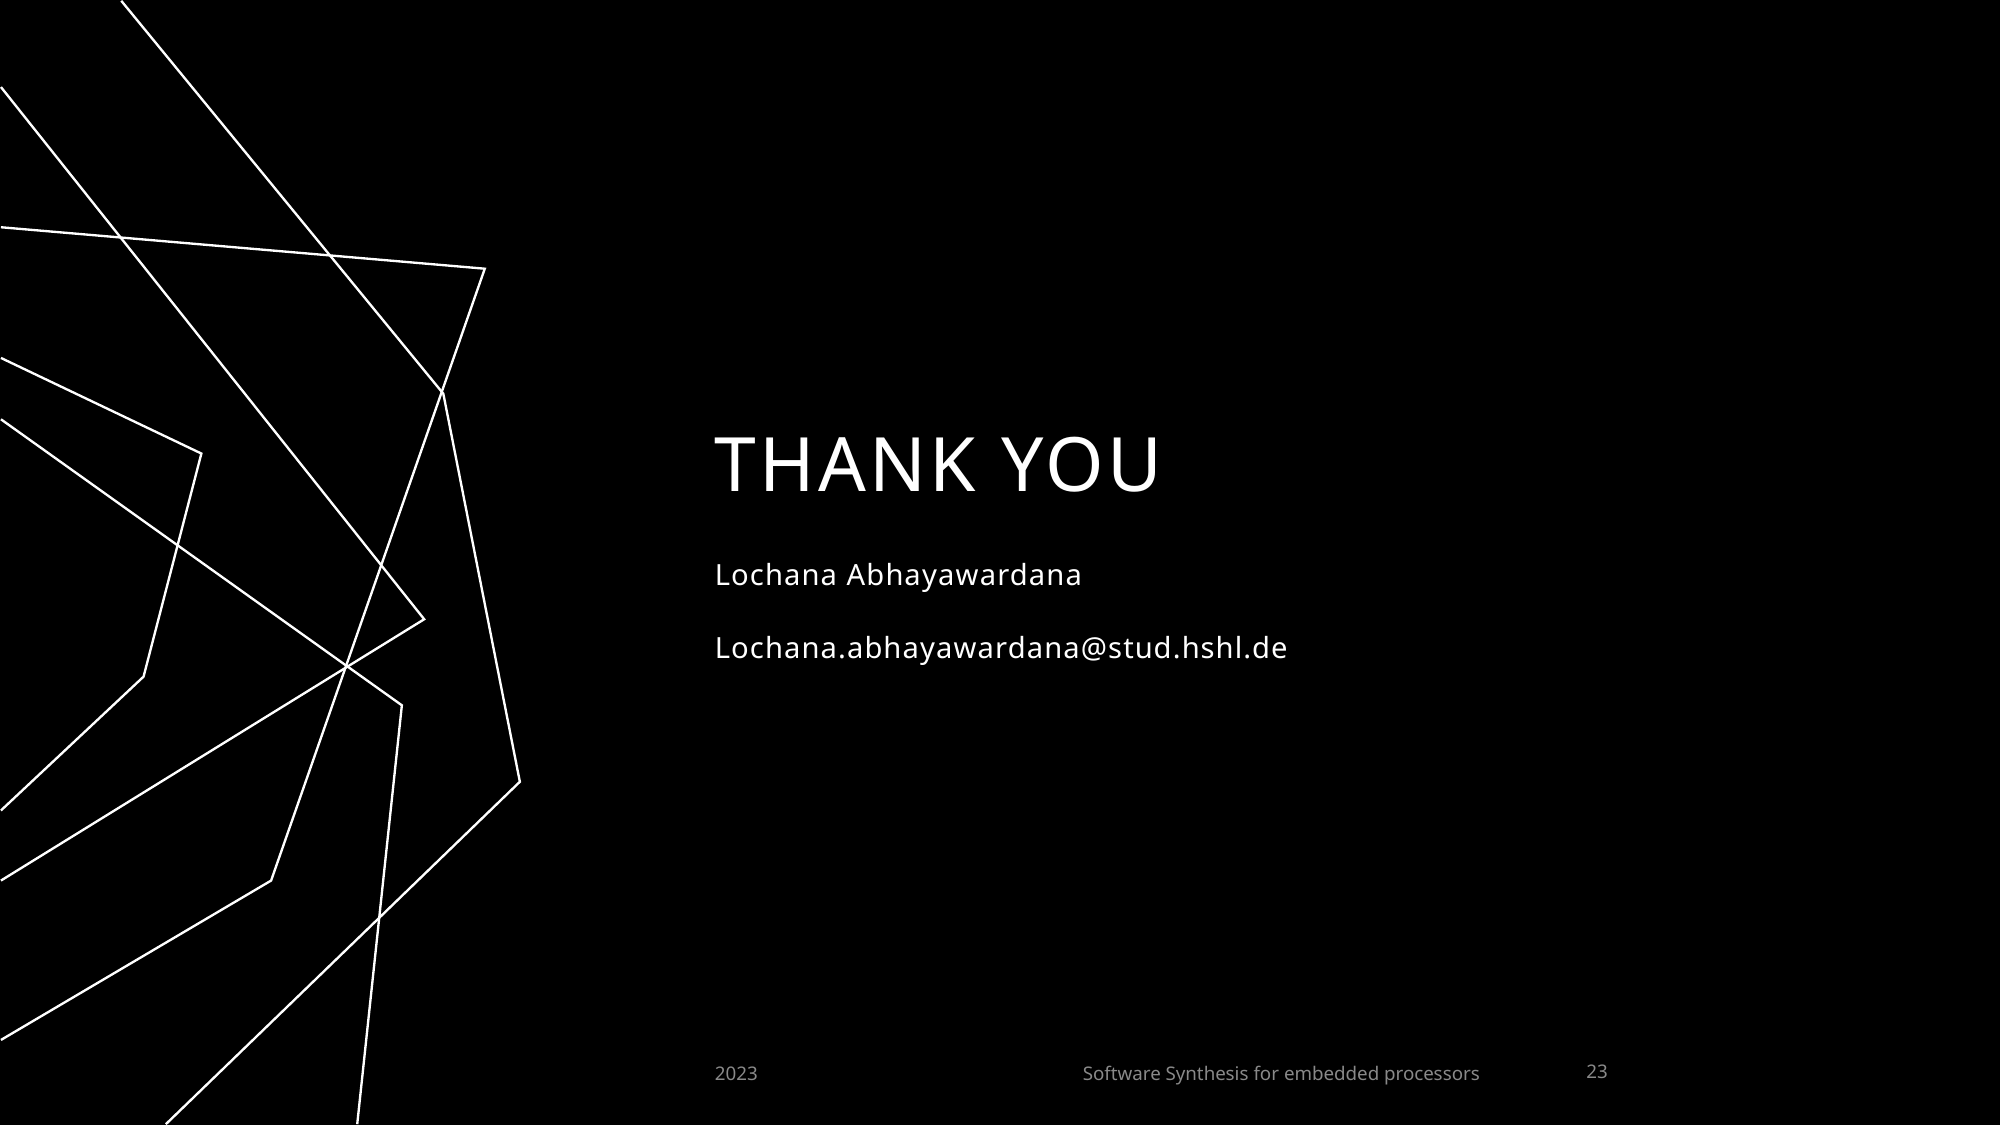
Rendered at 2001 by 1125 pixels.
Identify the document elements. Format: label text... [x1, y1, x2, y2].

title THANK YOU [699, 265, 1386, 516]
text_box Software Synthesis for embedded processors [1062, 1042, 1500, 1103]
text_box 2023 [699, 1042, 992, 1103]
text_box [1571, 1042, 1863, 1103]
subtitle Lochana Abhayawardana Lochana.abhayawardana@stud.hshl.de [699, 531, 1386, 757]
